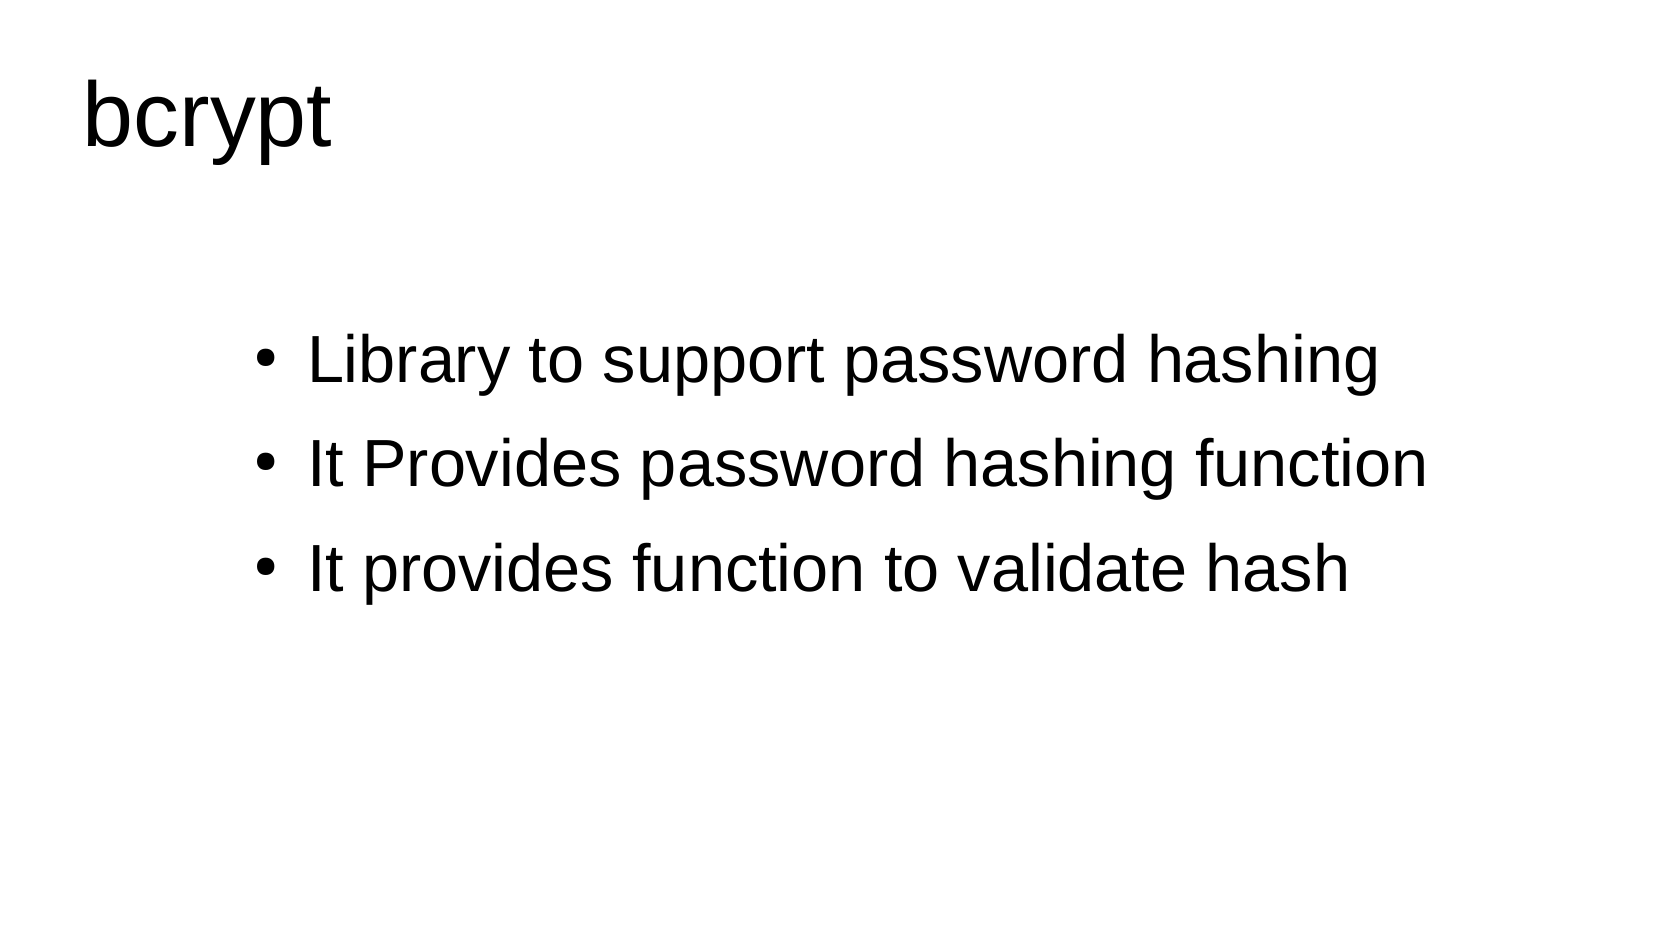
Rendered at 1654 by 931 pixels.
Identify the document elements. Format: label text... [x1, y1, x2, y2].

title bcrypt [82, 37, 1571, 193]
list Library to support password hashing It Provides password hashing function It provides function to validate hash [236, 217, 1571, 758]
